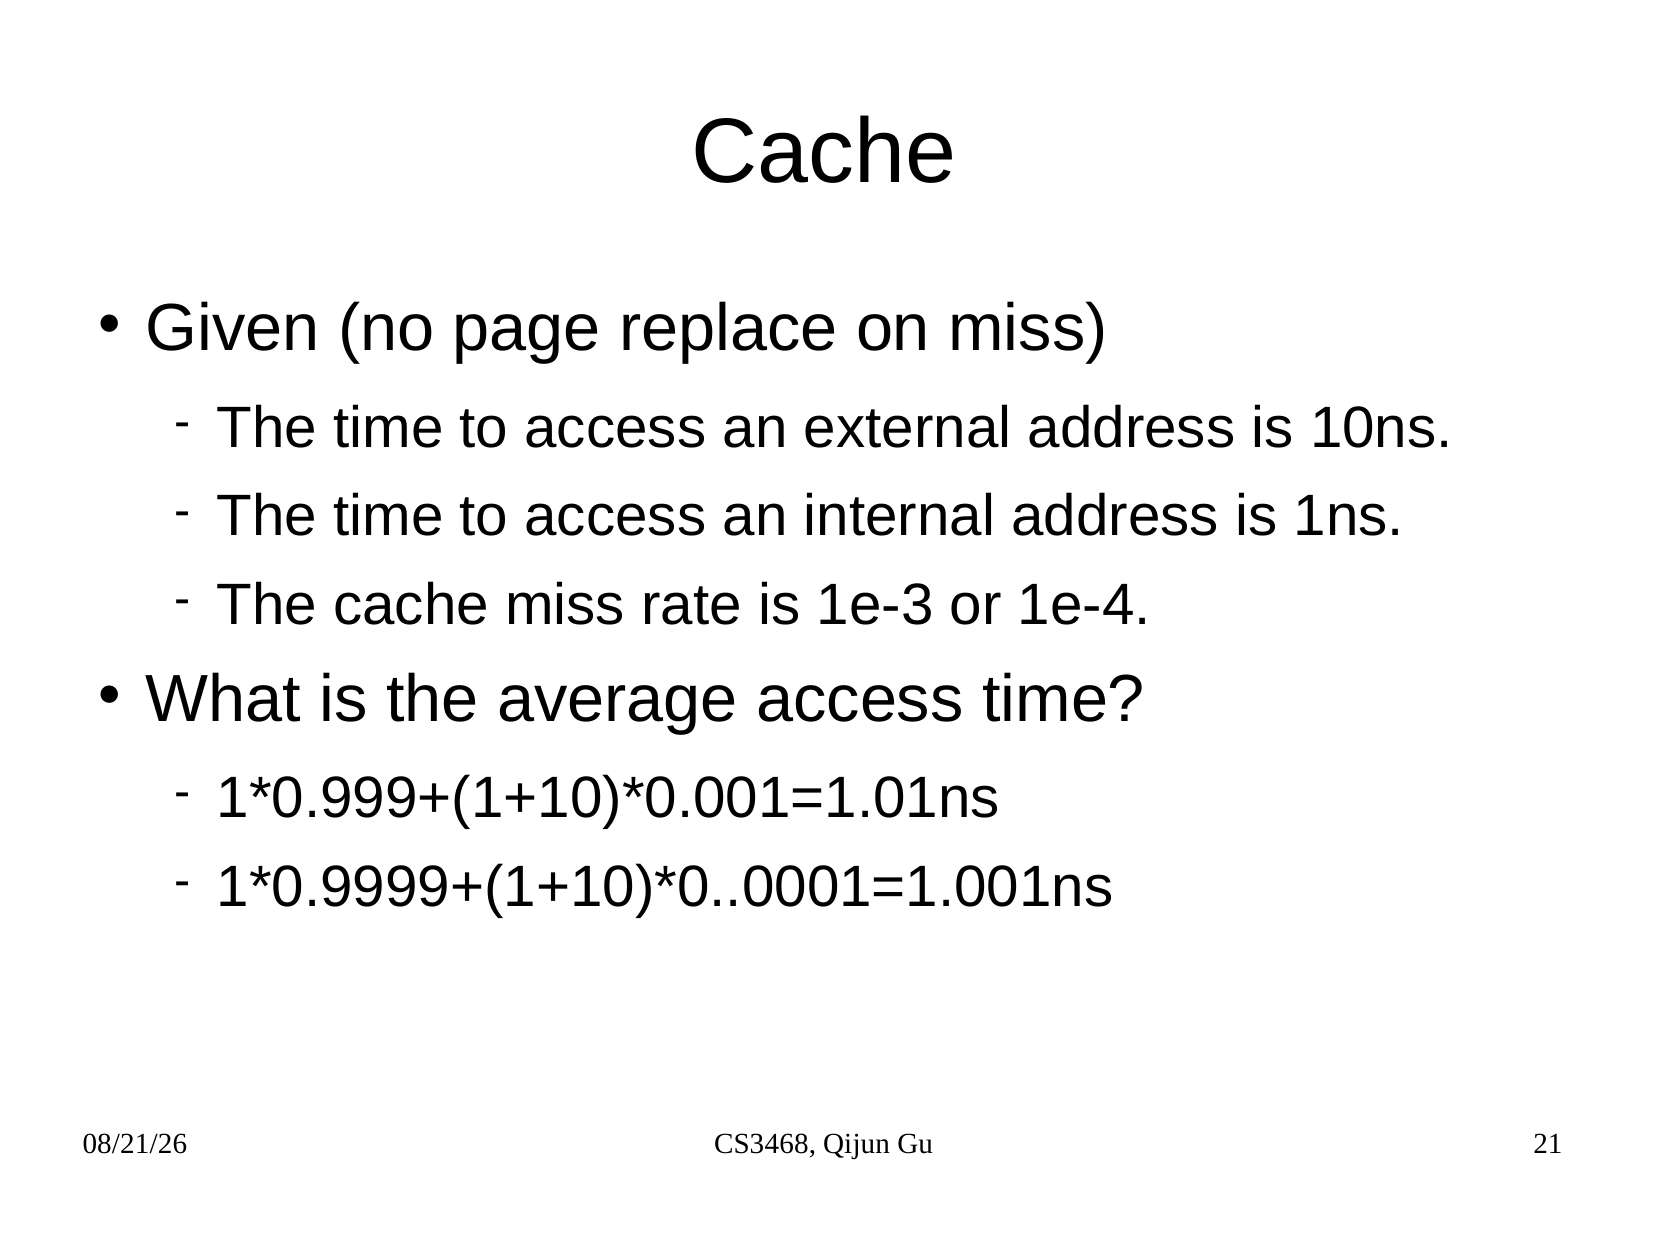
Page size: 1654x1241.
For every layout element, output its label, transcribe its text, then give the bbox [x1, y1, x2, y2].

title Cache [82, 56, 1567, 245]
list Given (no page replace on miss) The time to access an external address is 10ns. The time to access an internal address is 1ns. The cache miss rate is 1e-3 or 1e-4. What is the average access time? 1*0.999+(1+10)*0.001=1.01ns 1*0.9999+(1+10)*0..0001=1.001ns [82, 290, 1567, 1090]
